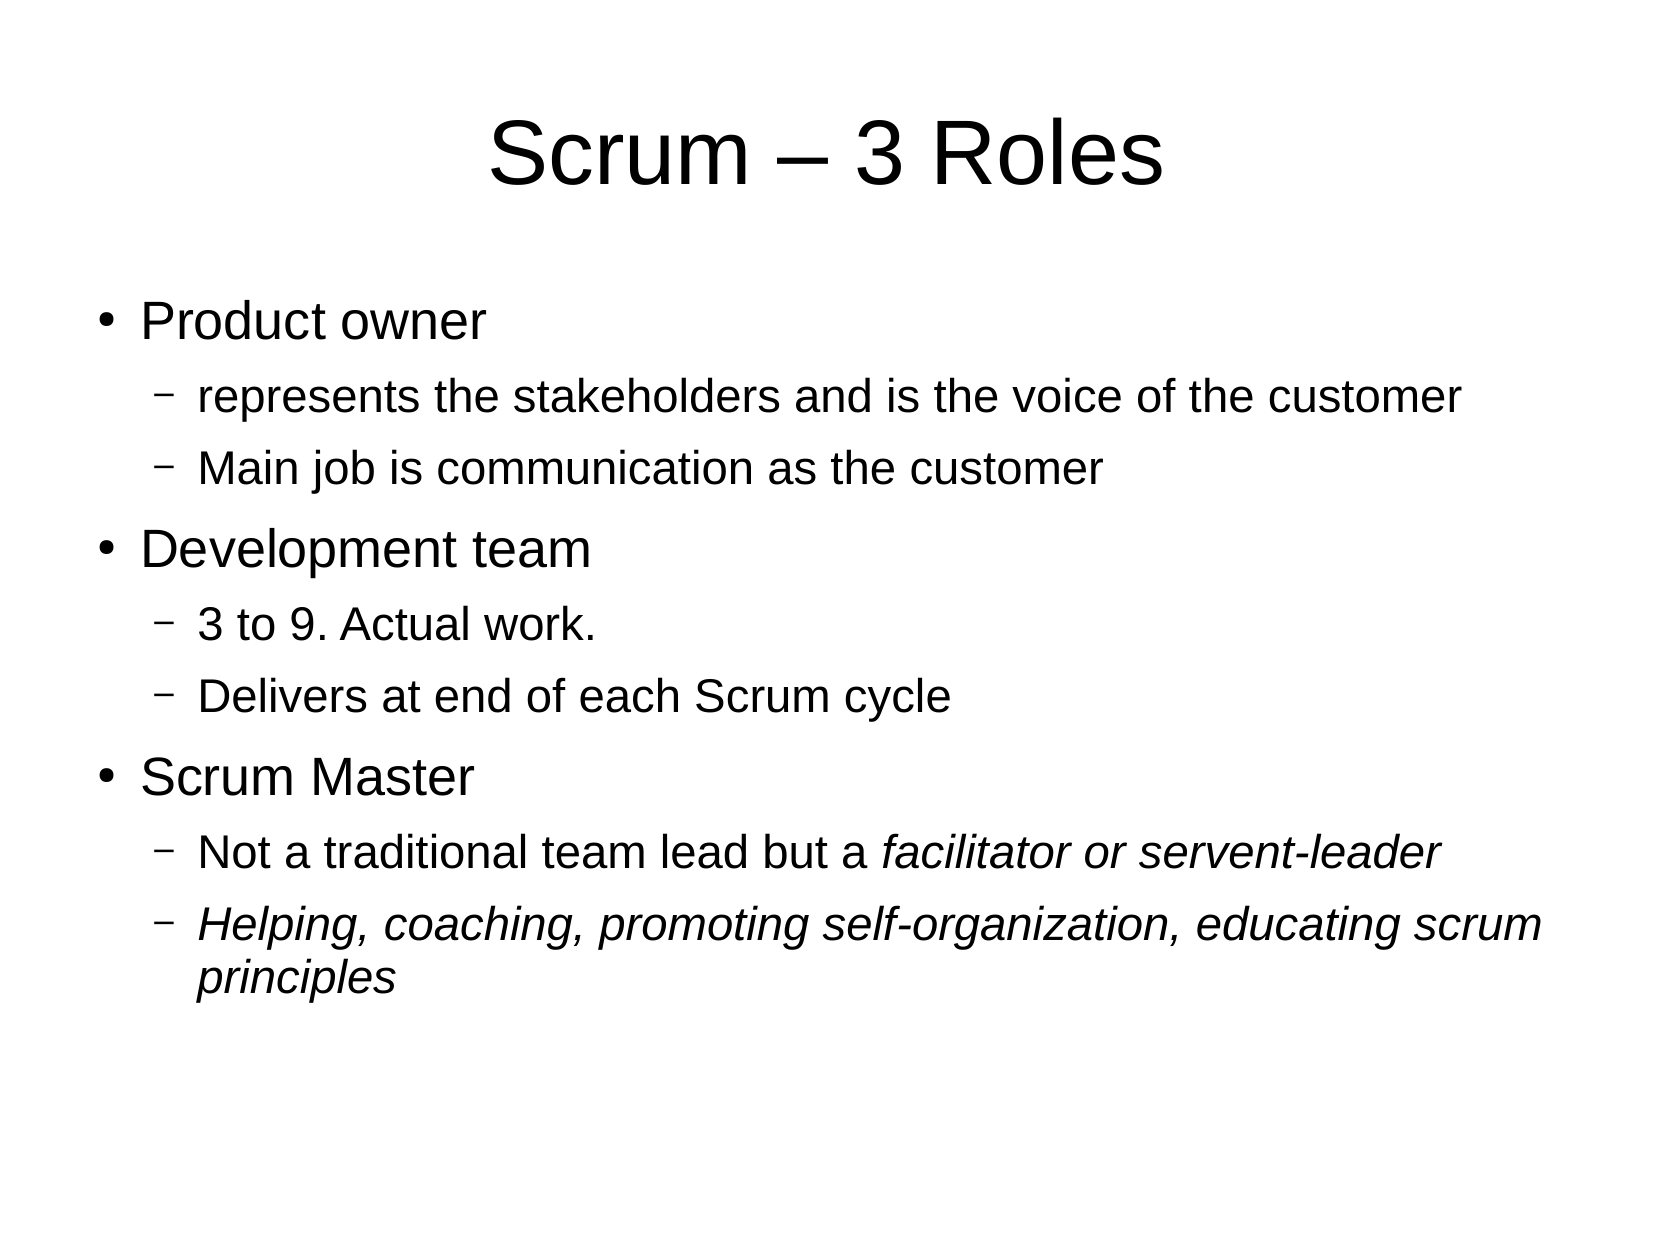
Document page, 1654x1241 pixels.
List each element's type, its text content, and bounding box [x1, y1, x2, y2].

list Product owner represents the stakeholders and is the voice of the customer Main job is communication as the customer Development team 3 to 9. Actual work. Delivers at end of each Scrum cycle Scrum Master Not a traditional team lead but a facilitator or servent-leader Helping, coaching, promoting self-organization, educating scrum principles [82, 290, 1571, 1010]
title Scrum – 3 Roles [82, 49, 1571, 257]
